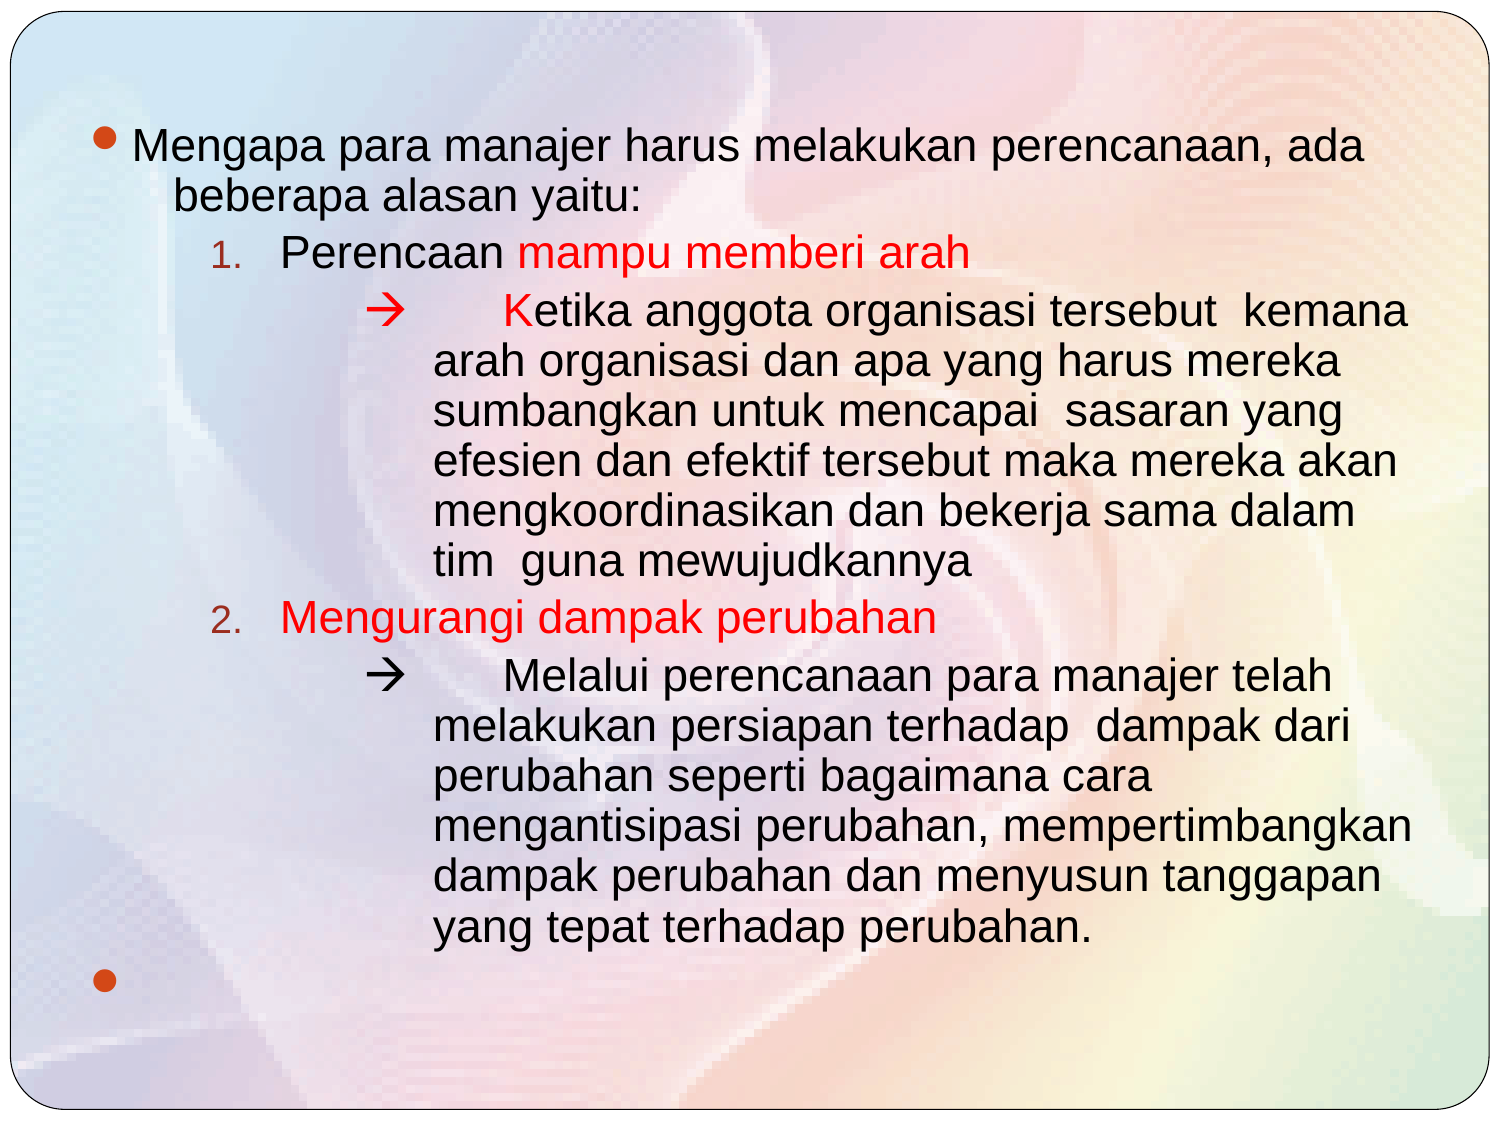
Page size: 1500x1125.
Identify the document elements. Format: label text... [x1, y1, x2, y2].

list Mengapa para manajer harus melakukan perencanaan, ada beberapa alasan yaitu: Perencaan mampu memberi arah  Ketika anggota organisasi tersebut kemana arah organisasi dan apa yang harus mereka sumbangkan untuk mencapai sasaran yang efesien dan efektif tersebut maka mereka akan mengkoordinasikan dan bekerja sama dalam tim guna mewujudkannya Mengurangi dampak perubahan  Melalui perencanaan para manajer telah melakukan persiapan terhadap dampak dari perubahan seperti bagaimana cara mengantisipasi perubahan, mempertimbangkan dampak perubahan dan menyusun tanggapan yang tepat terhadap perubahan. [75, 113, 1436, 1039]
